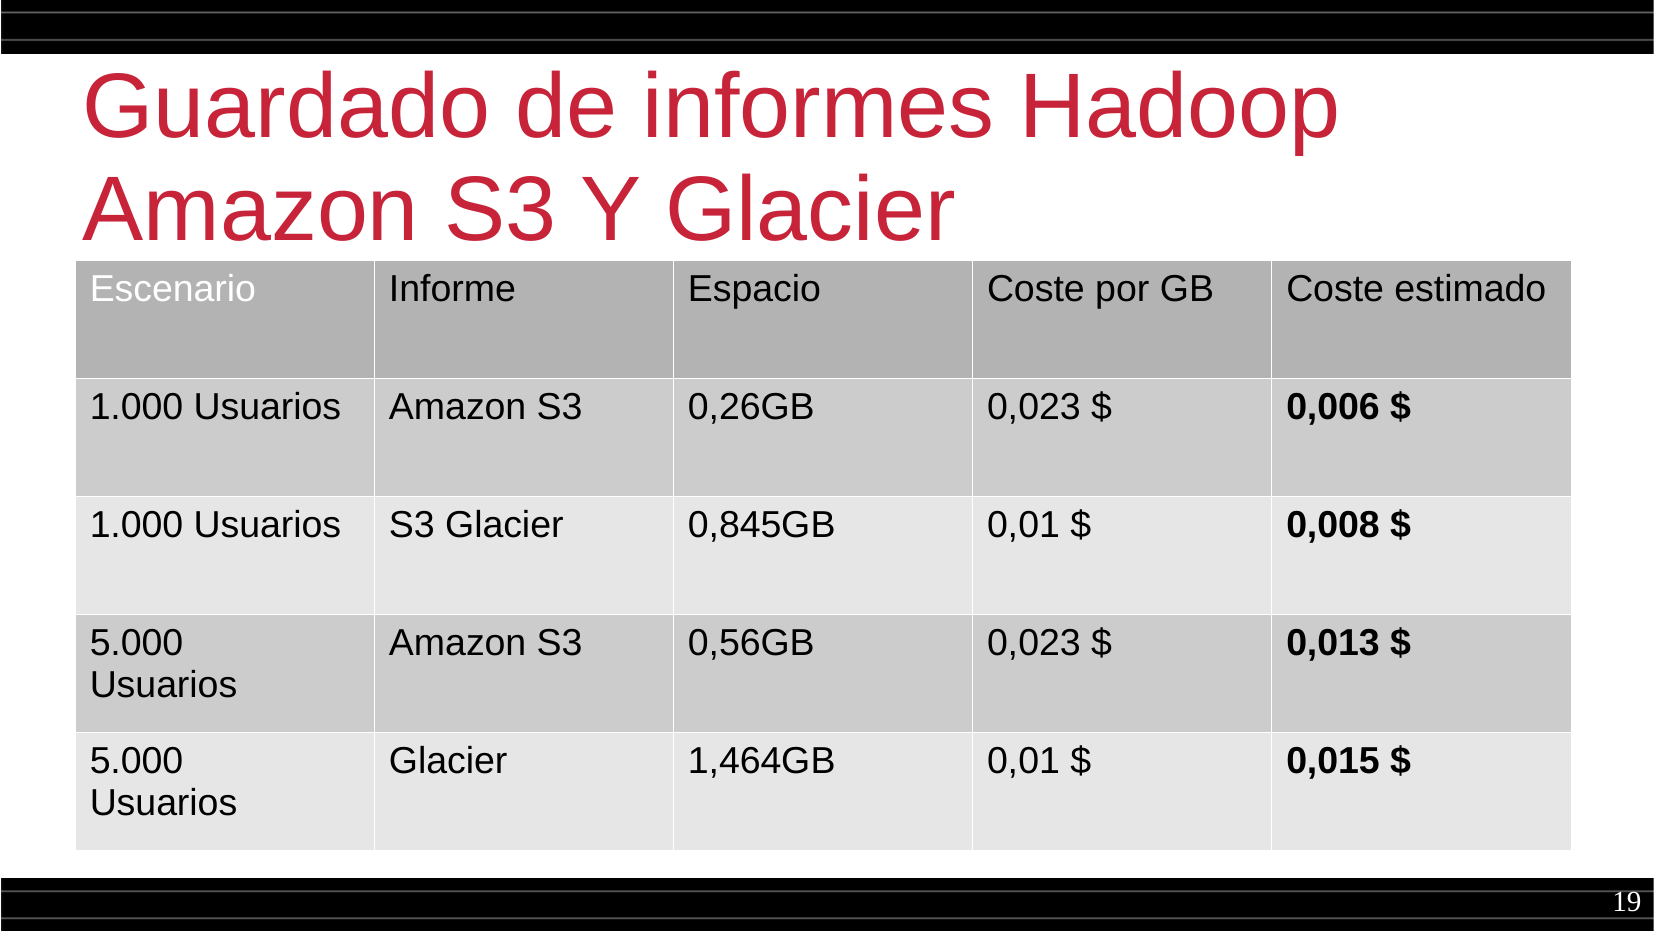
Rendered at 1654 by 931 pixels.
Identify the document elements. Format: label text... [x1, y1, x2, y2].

table_cell 0,56GB [674, 615, 972, 732]
picture [1, 0, 1654, 54]
table_cell 0,013 $ [1272, 615, 1571, 732]
table_cell 0,845GB [674, 497, 972, 614]
table_cell Glacier [375, 733, 673, 850]
table_cell 0,01 $ [973, 733, 1271, 850]
table_cell 0,015 $ [1272, 733, 1571, 850]
table_header Coste por GB [973, 261, 1271, 378]
table_header Espacio [674, 261, 972, 378]
table_cell Amazon S3 [375, 379, 673, 496]
table_cell 0,26GB [674, 379, 972, 496]
table_cell 0,008 $ [1272, 497, 1571, 614]
table_cell 1.000 Usuarios [76, 379, 374, 496]
table_header Informe [375, 261, 673, 378]
table_cell 5.000 Usuarios [76, 615, 374, 732]
table_cell 0,023 $ [973, 615, 1271, 732]
table_cell Amazon S3 [375, 615, 673, 732]
table_cell 5.000 Usuarios [76, 733, 374, 850]
table_cell 1.000 Usuarios [76, 497, 374, 614]
table_cell 0,006 $ [1272, 379, 1571, 496]
table_cell 0,023 $ [973, 379, 1271, 496]
table_cell 0,01 $ [973, 497, 1271, 614]
table_header Coste estimado [1272, 261, 1571, 378]
table_header Escenario [76, 261, 374, 378]
table_cell 1,464GB [674, 733, 972, 850]
title Guardado de informes Hadoop Amazon S3 Y Glacier [82, 54, 1571, 260]
picture [1, 878, 1654, 931]
table_cell S3 Glacier [375, 497, 673, 614]
